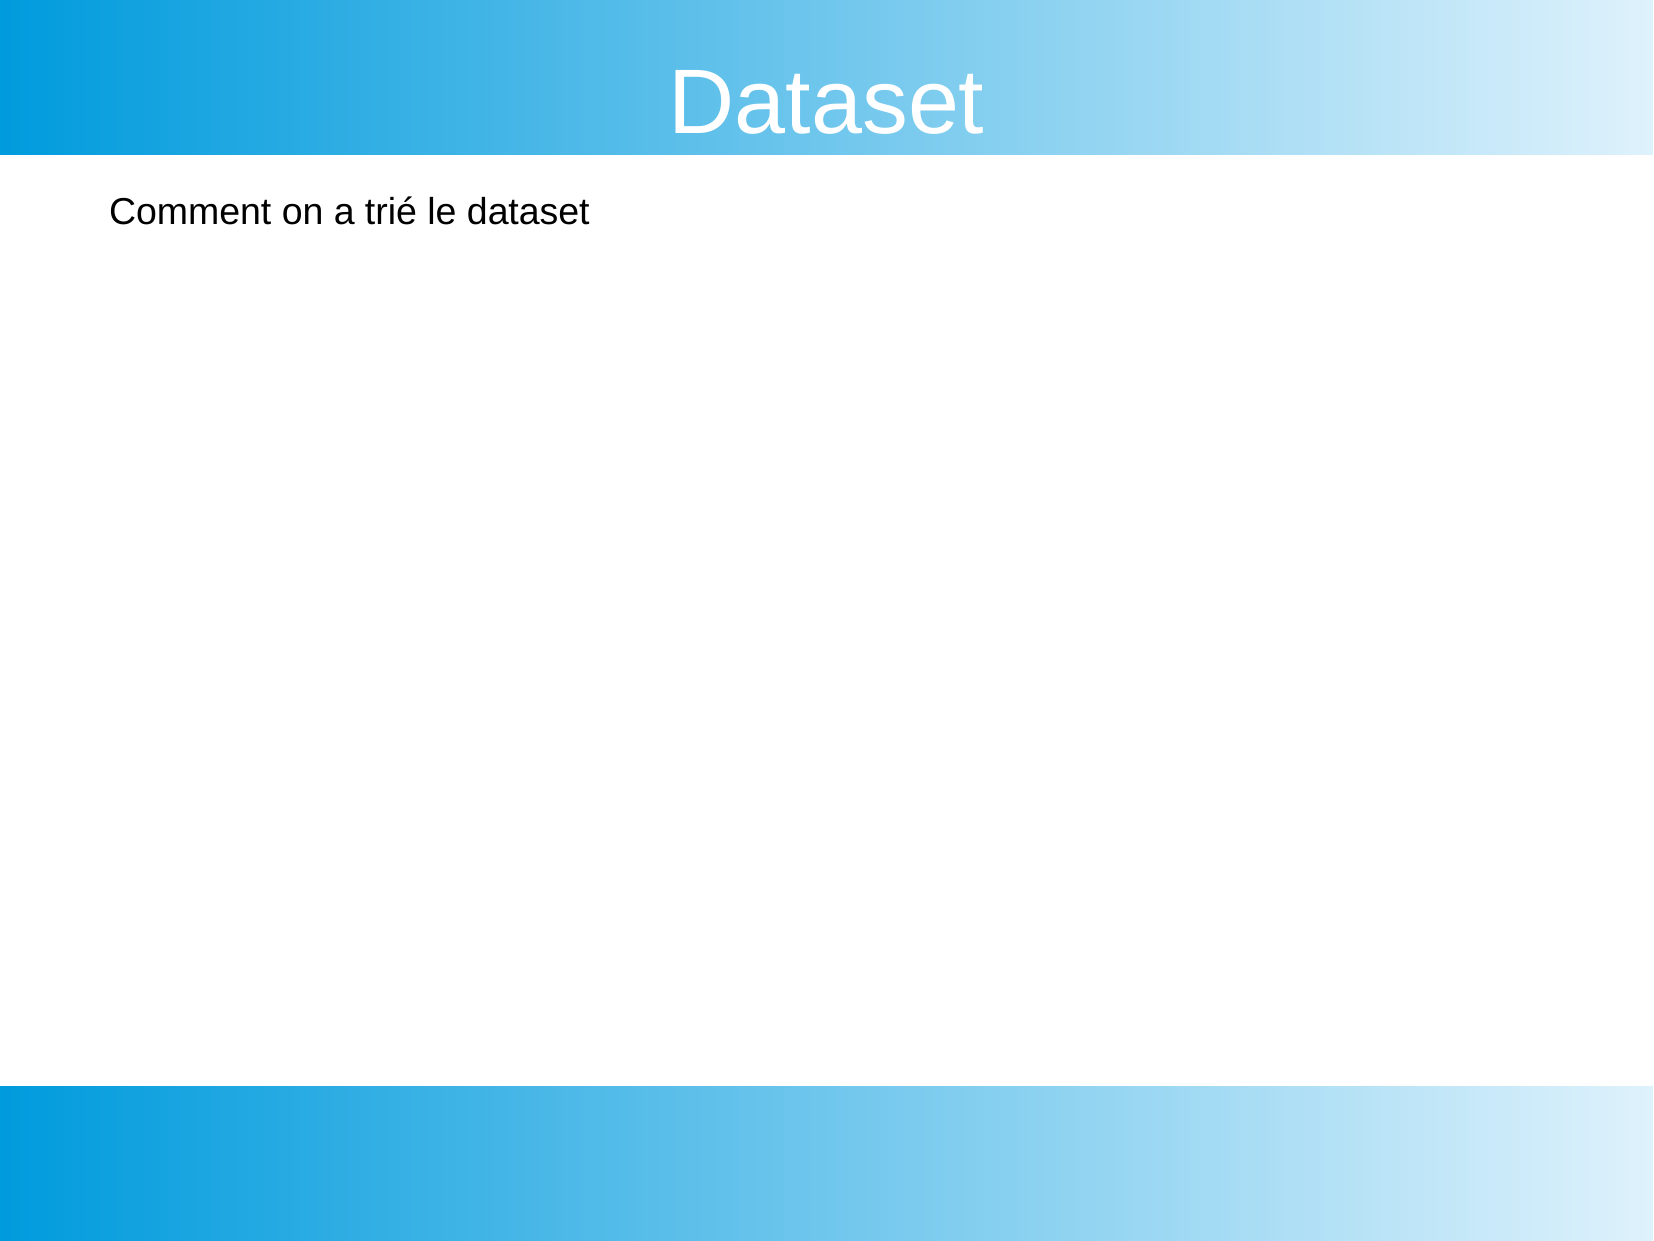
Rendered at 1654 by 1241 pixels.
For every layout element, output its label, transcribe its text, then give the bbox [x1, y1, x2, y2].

title Dataset [82, 49, 1571, 155]
text_box Comment on a trié le dataset [94, 182, 1217, 260]
